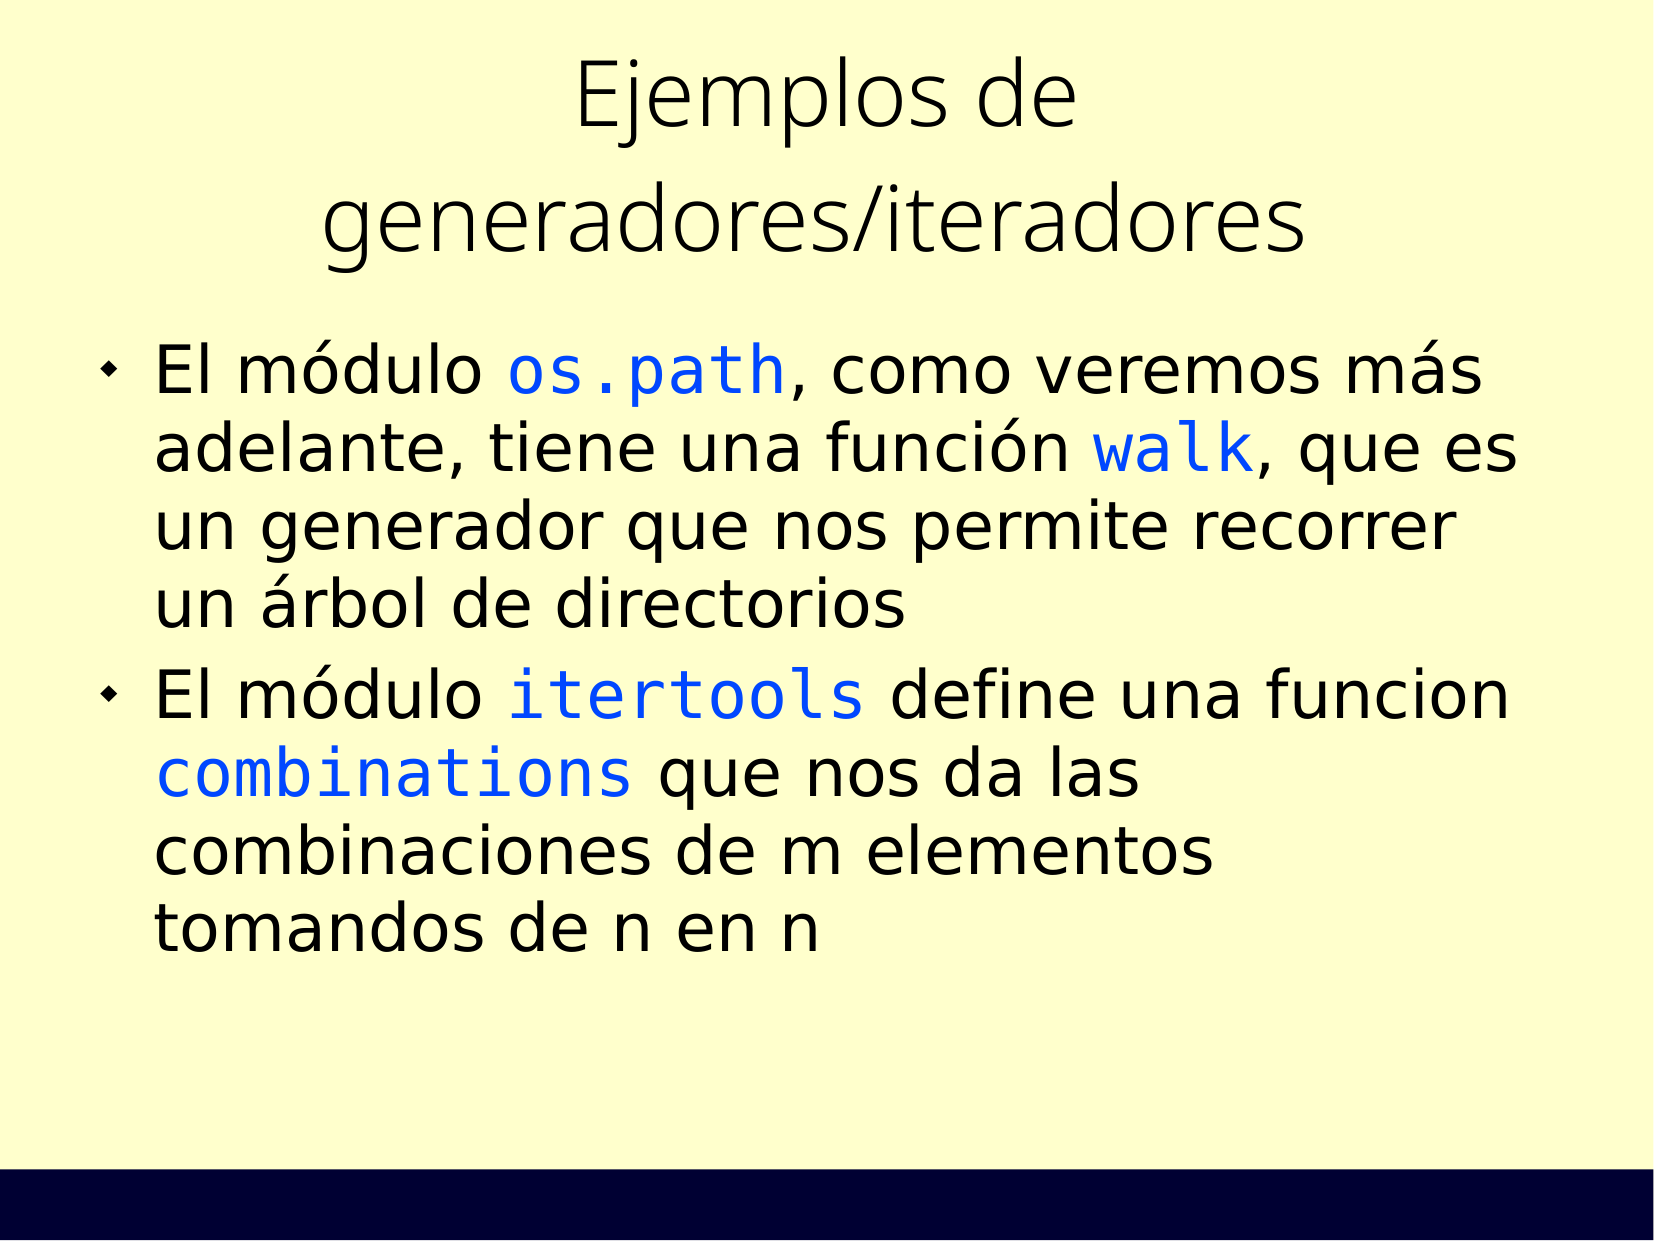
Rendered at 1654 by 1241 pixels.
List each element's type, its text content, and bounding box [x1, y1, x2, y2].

title Ejemplos de generadores/iteradores [82, 42, 1571, 264]
list El módulo os.path, como veremos más adelante, tiene una función walk, que es un generador que nos permite recorrer un árbol de directorios El módulo itertools define una funcion combinations que nos da las combinaciones de m elementos tomandos de n en n [82, 290, 1538, 1010]
